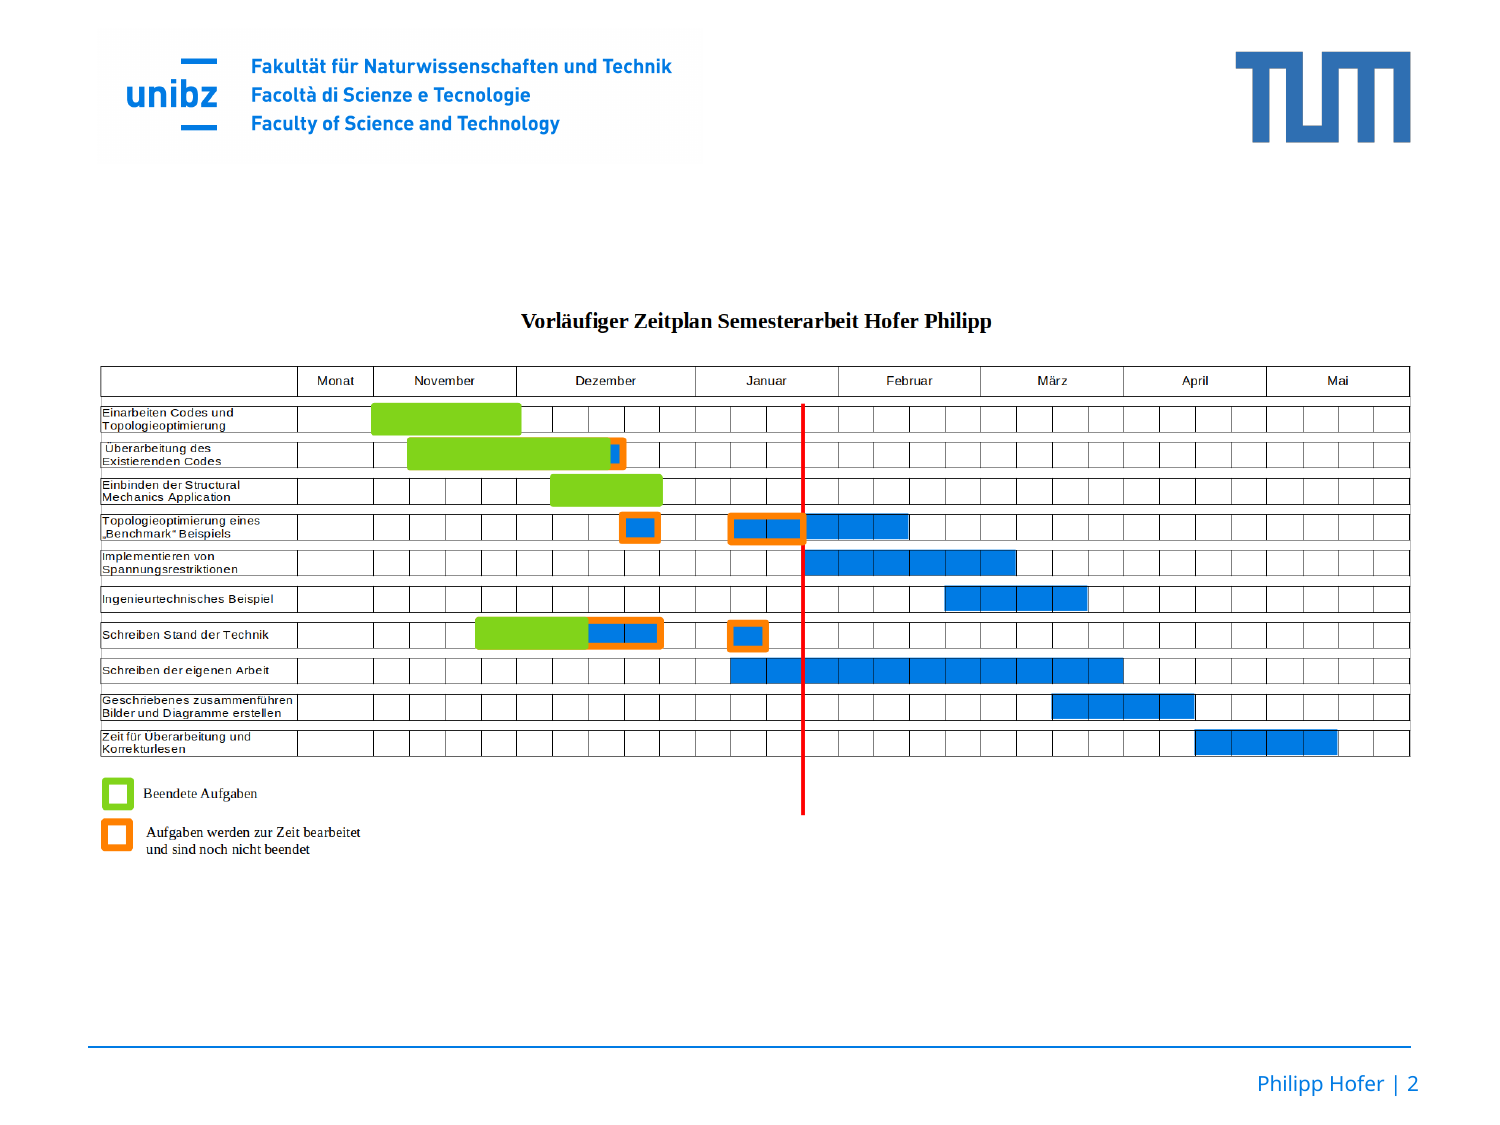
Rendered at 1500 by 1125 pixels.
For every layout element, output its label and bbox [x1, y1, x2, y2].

picture [97, 28, 703, 164]
picture [59, 277, 1418, 909]
picture [1145, 0, 1500, 233]
